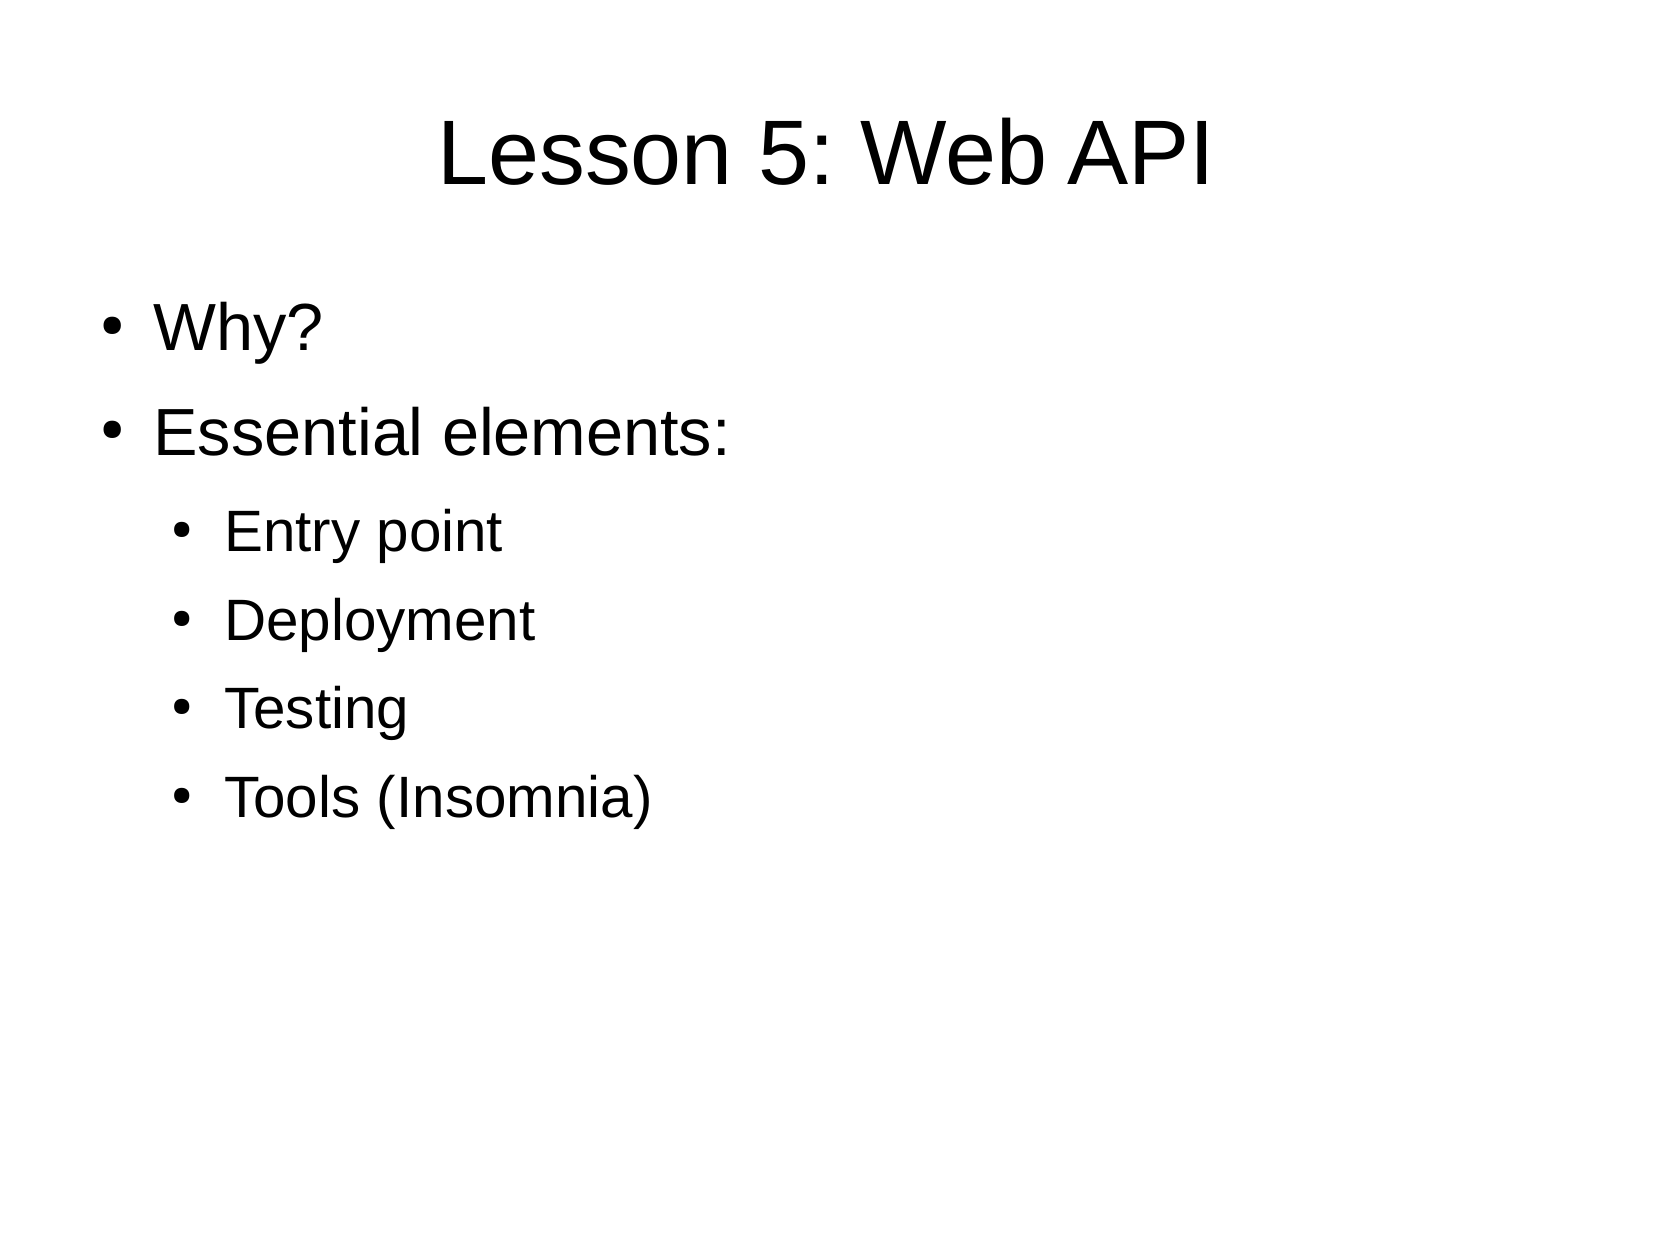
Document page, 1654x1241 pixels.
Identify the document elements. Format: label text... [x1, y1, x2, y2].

list Why? Essential elements: Entry point Deployment Testing Tools (Insomnia) [82, 290, 1571, 1111]
title Lesson 5: Web API [82, 49, 1571, 257]
